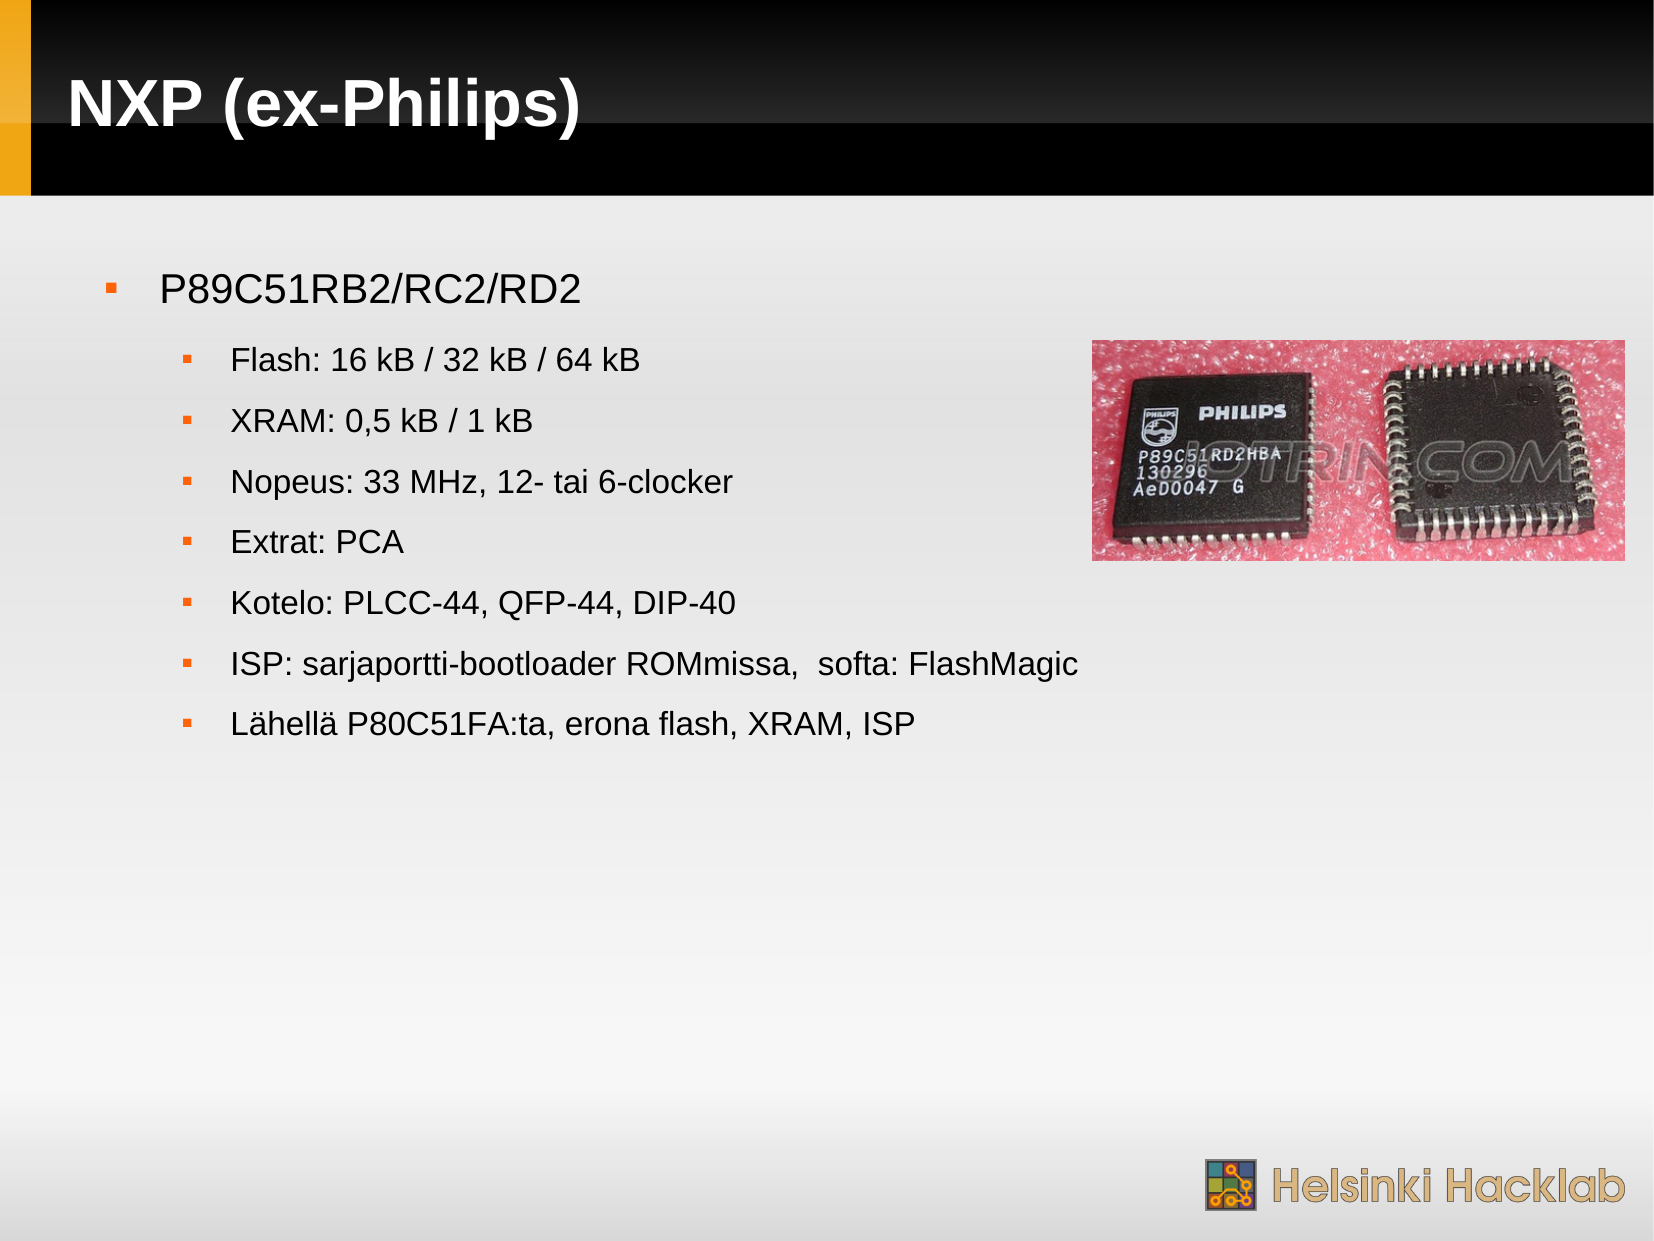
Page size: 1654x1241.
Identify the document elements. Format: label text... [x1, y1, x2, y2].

title NXP (ex-Philips) [67, 0, 1556, 208]
list P89C51RB2/RC2/RD2 Flash: 16 kB / 32 kB / 64 kB XRAM: 0,5 kB / 1 kB Nopeus: 33 MHz, 12- tai 6-clocker Extrat: PCA Kotelo: PLCC-44, QFP-44, DIP-40 ISP: sarjaportti-bootloader ROMmissa, softa: FlashMagic Lähellä P80C51FA:ta, erona flash, XRAM, ISP [88, 265, 1093, 1160]
picture [0, 0, 1654, 1241]
